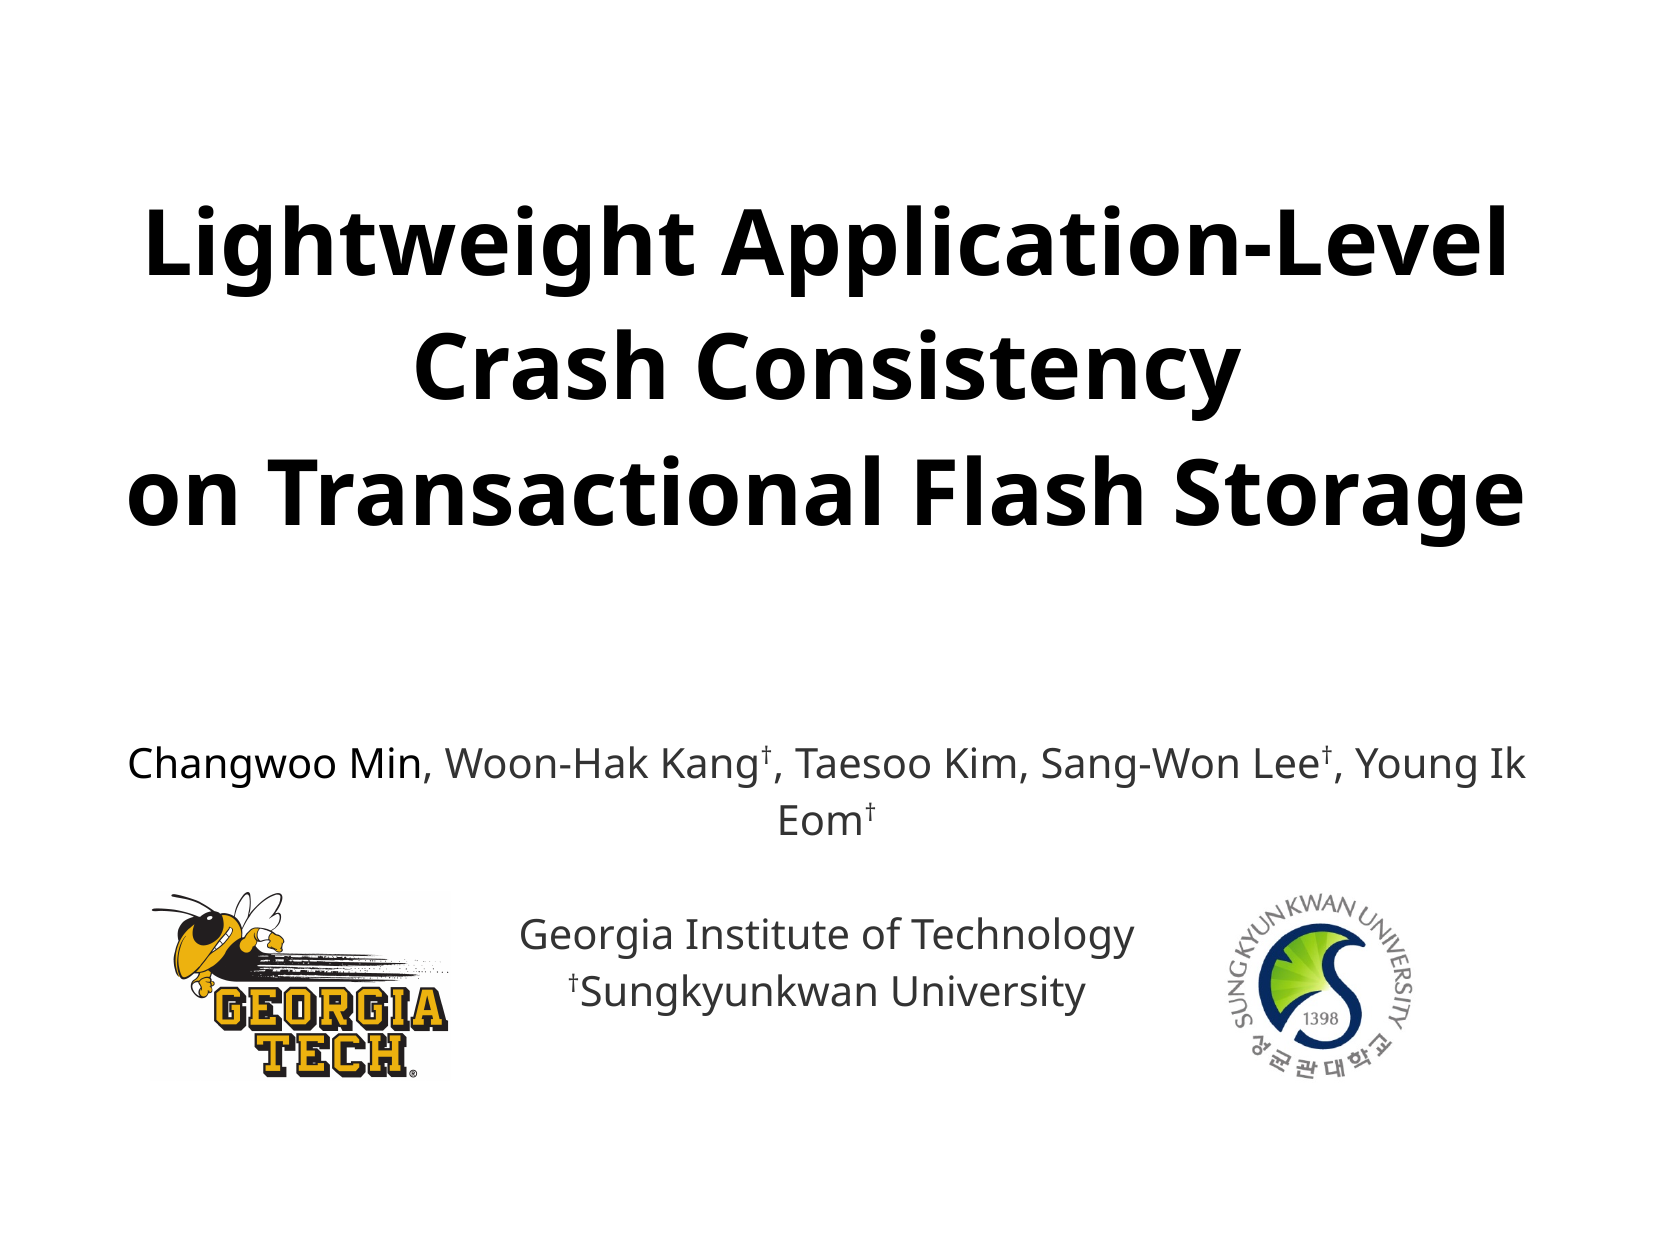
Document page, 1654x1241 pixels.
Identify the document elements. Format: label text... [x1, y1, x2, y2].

picture [150, 891, 451, 1081]
picture [1153, 819, 1486, 1153]
subtitle Lightweight Application-Level Crash Consistency on Transactional Flash Storage Changwoo Min, Woon-Hak Kang†, Taesoo Kim, Sang-Won Lee†, Young Ik Eom† Georgia Institute of Technology †Sungkyunkwan University [82, 117, 1571, 1078]
